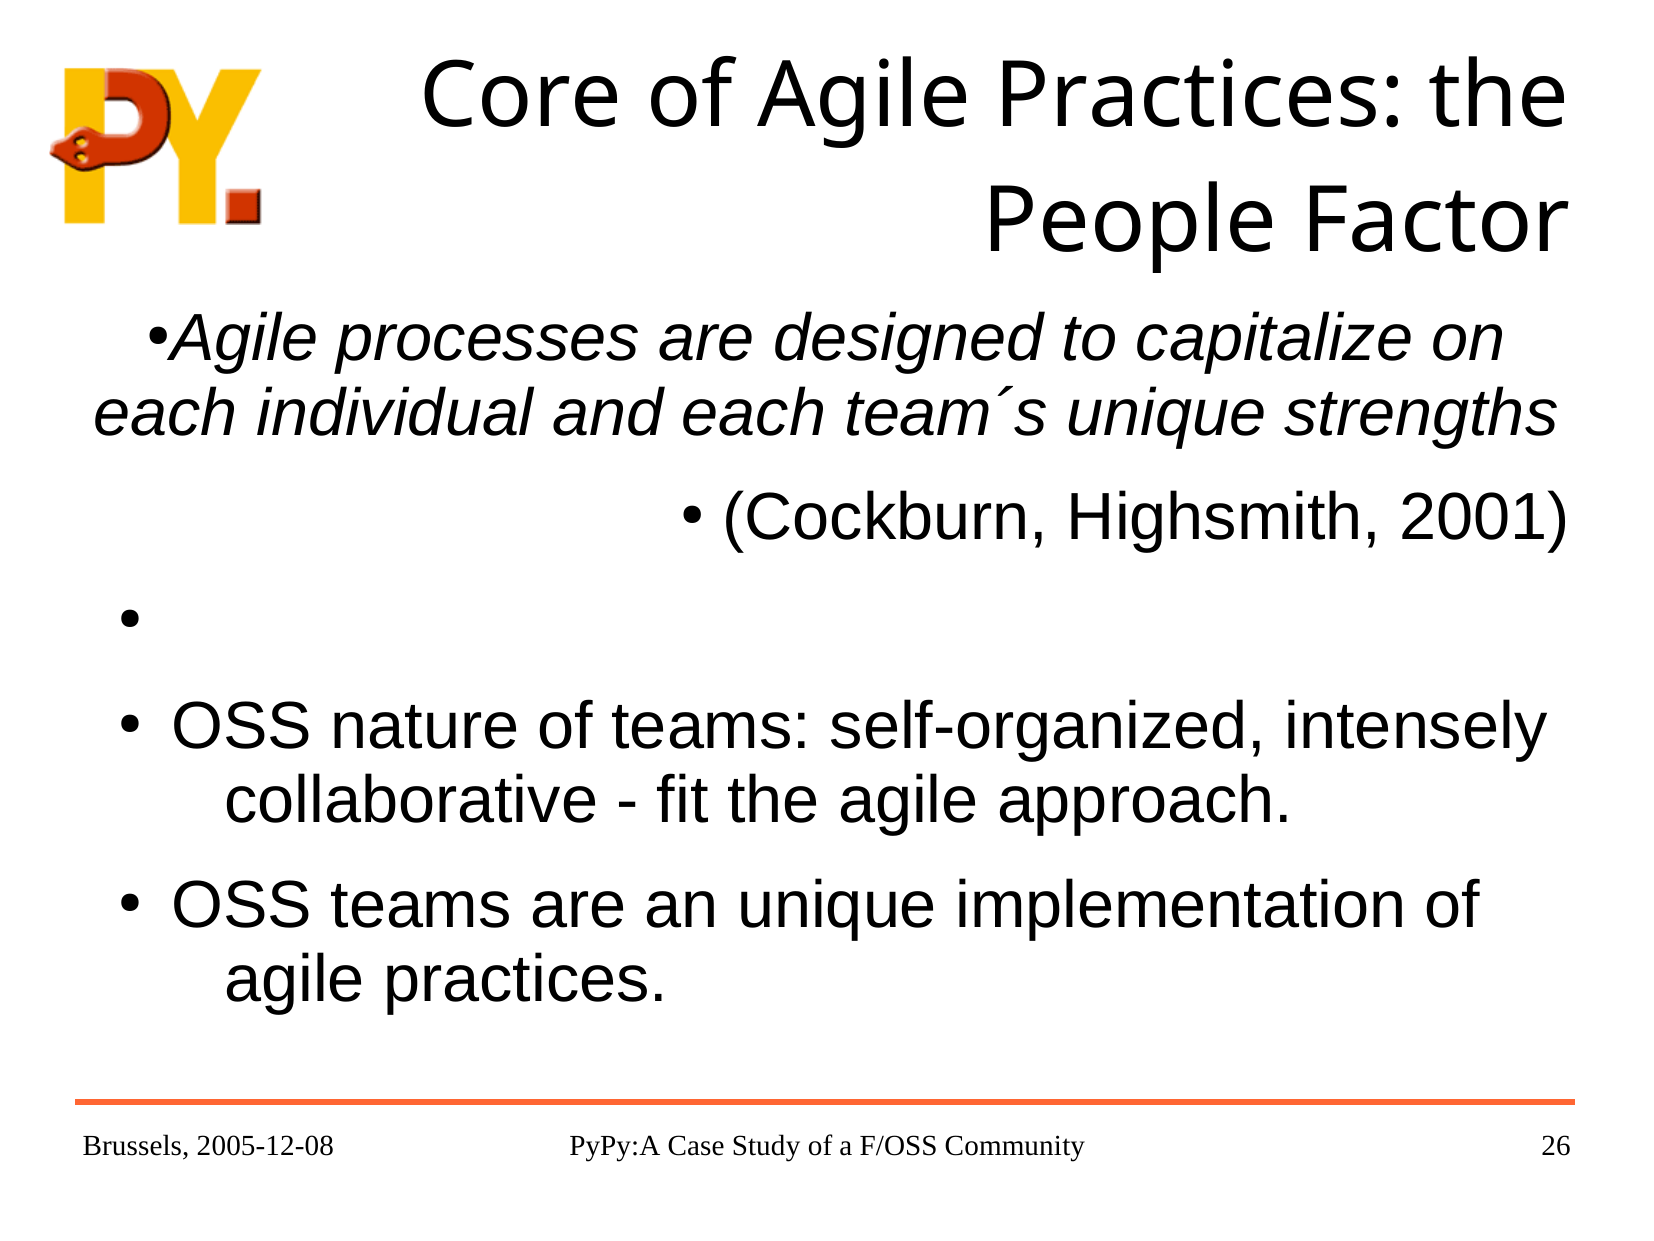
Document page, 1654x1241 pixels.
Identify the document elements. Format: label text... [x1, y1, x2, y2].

picture [49, 67, 263, 225]
title Core of Agile Practices: the People Factor [337, 41, 1571, 265]
list Agile processes are designed to capitalize on each individual and each team´s unique strengths (Cockburn, Highsmith, 2001) OSS nature of teams: self-organized, intensely collaborative - fit the agile approach. OSS teams are an unique implementation of agile practices. [82, 300, 1571, 1109]
